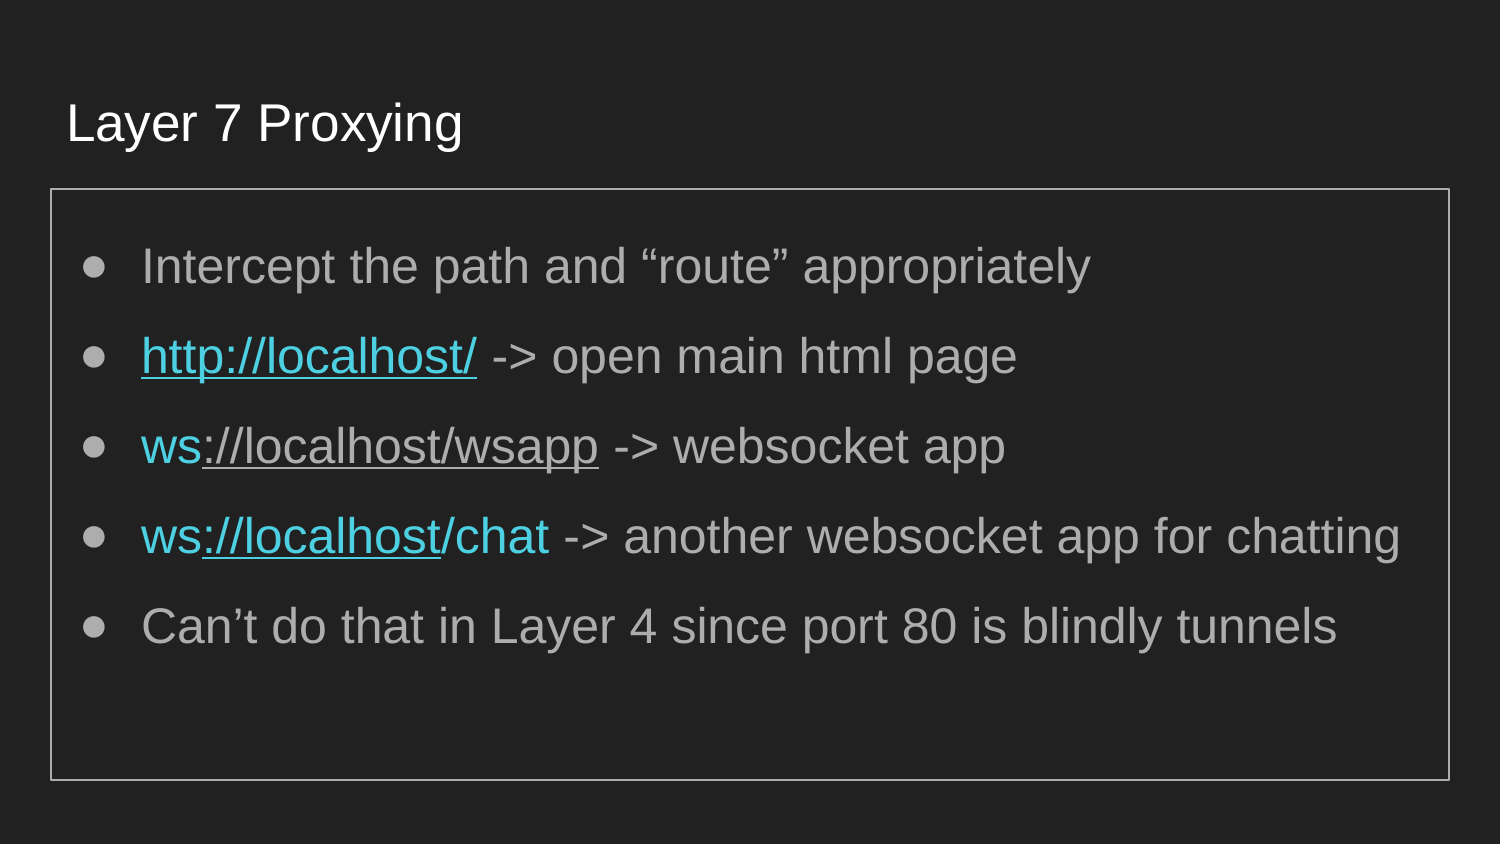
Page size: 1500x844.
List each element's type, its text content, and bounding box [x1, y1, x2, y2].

title Layer 7 Proxying [51, 72, 1449, 167]
list Intercept the path and “route” appropriately http://localhost/ -> open main html page ws://localhost/wsapp -> websocket app ws://localhost/chat -> another websocket app for chatting Can’t do that in Layer 4 since port 80 is blindly tunnels [51, 189, 1449, 780]
